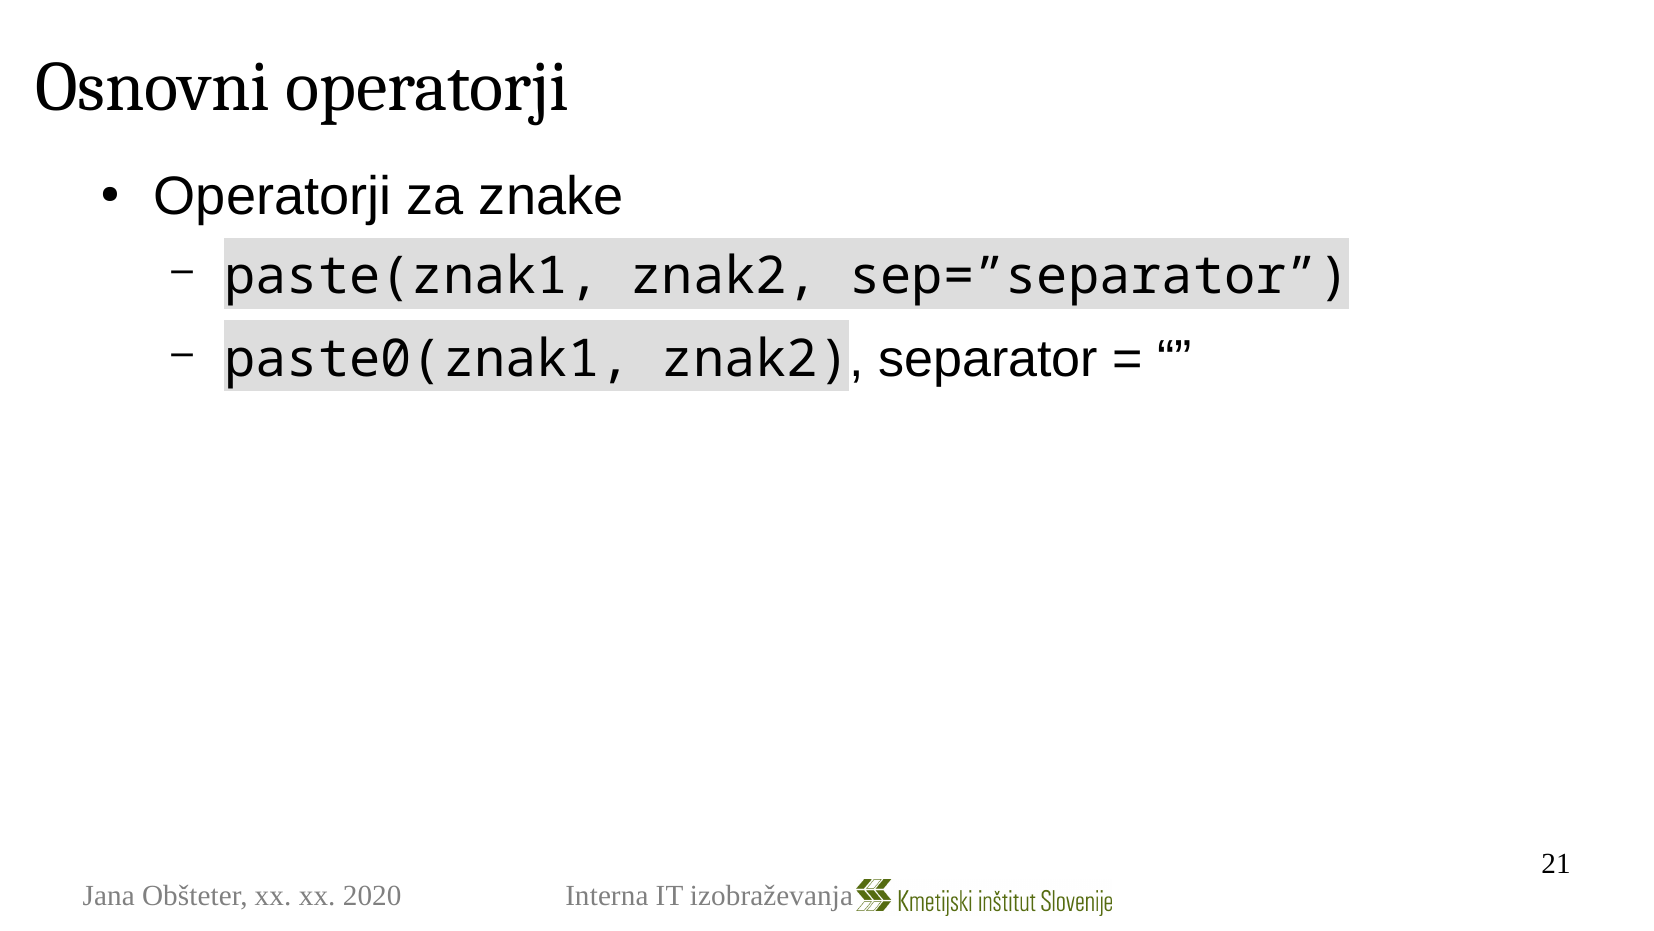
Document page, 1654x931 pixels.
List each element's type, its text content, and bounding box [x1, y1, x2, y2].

list Operatorji za znake paste(znak1, znak2, sep=”separator”) paste0(znak1, znak2), separator = “” [82, 165, 1619, 827]
title Osnovni operatorji [35, 21, 1524, 154]
picture [856, 879, 1112, 916]
